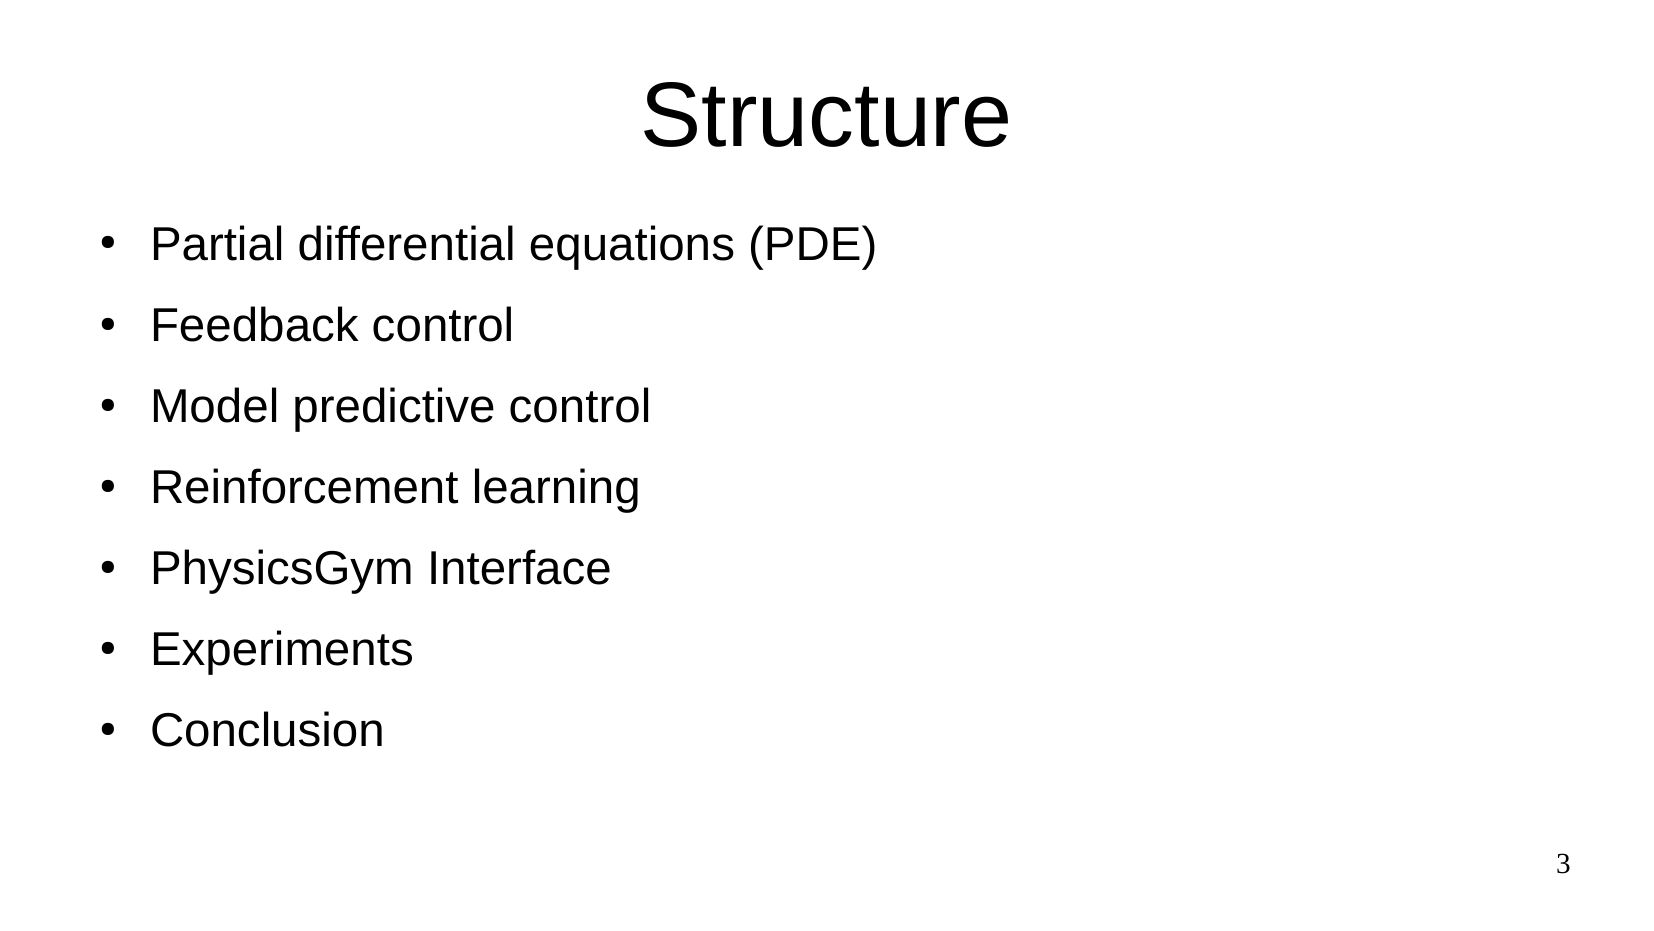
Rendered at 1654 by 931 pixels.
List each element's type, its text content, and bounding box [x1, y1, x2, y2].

title Structure [82, 37, 1571, 193]
list Partial differential equations (PDE) Feedback control Model predictive control Reinforcement learning PhysicsGym Interface Experiments Conclusion [82, 217, 1571, 758]
